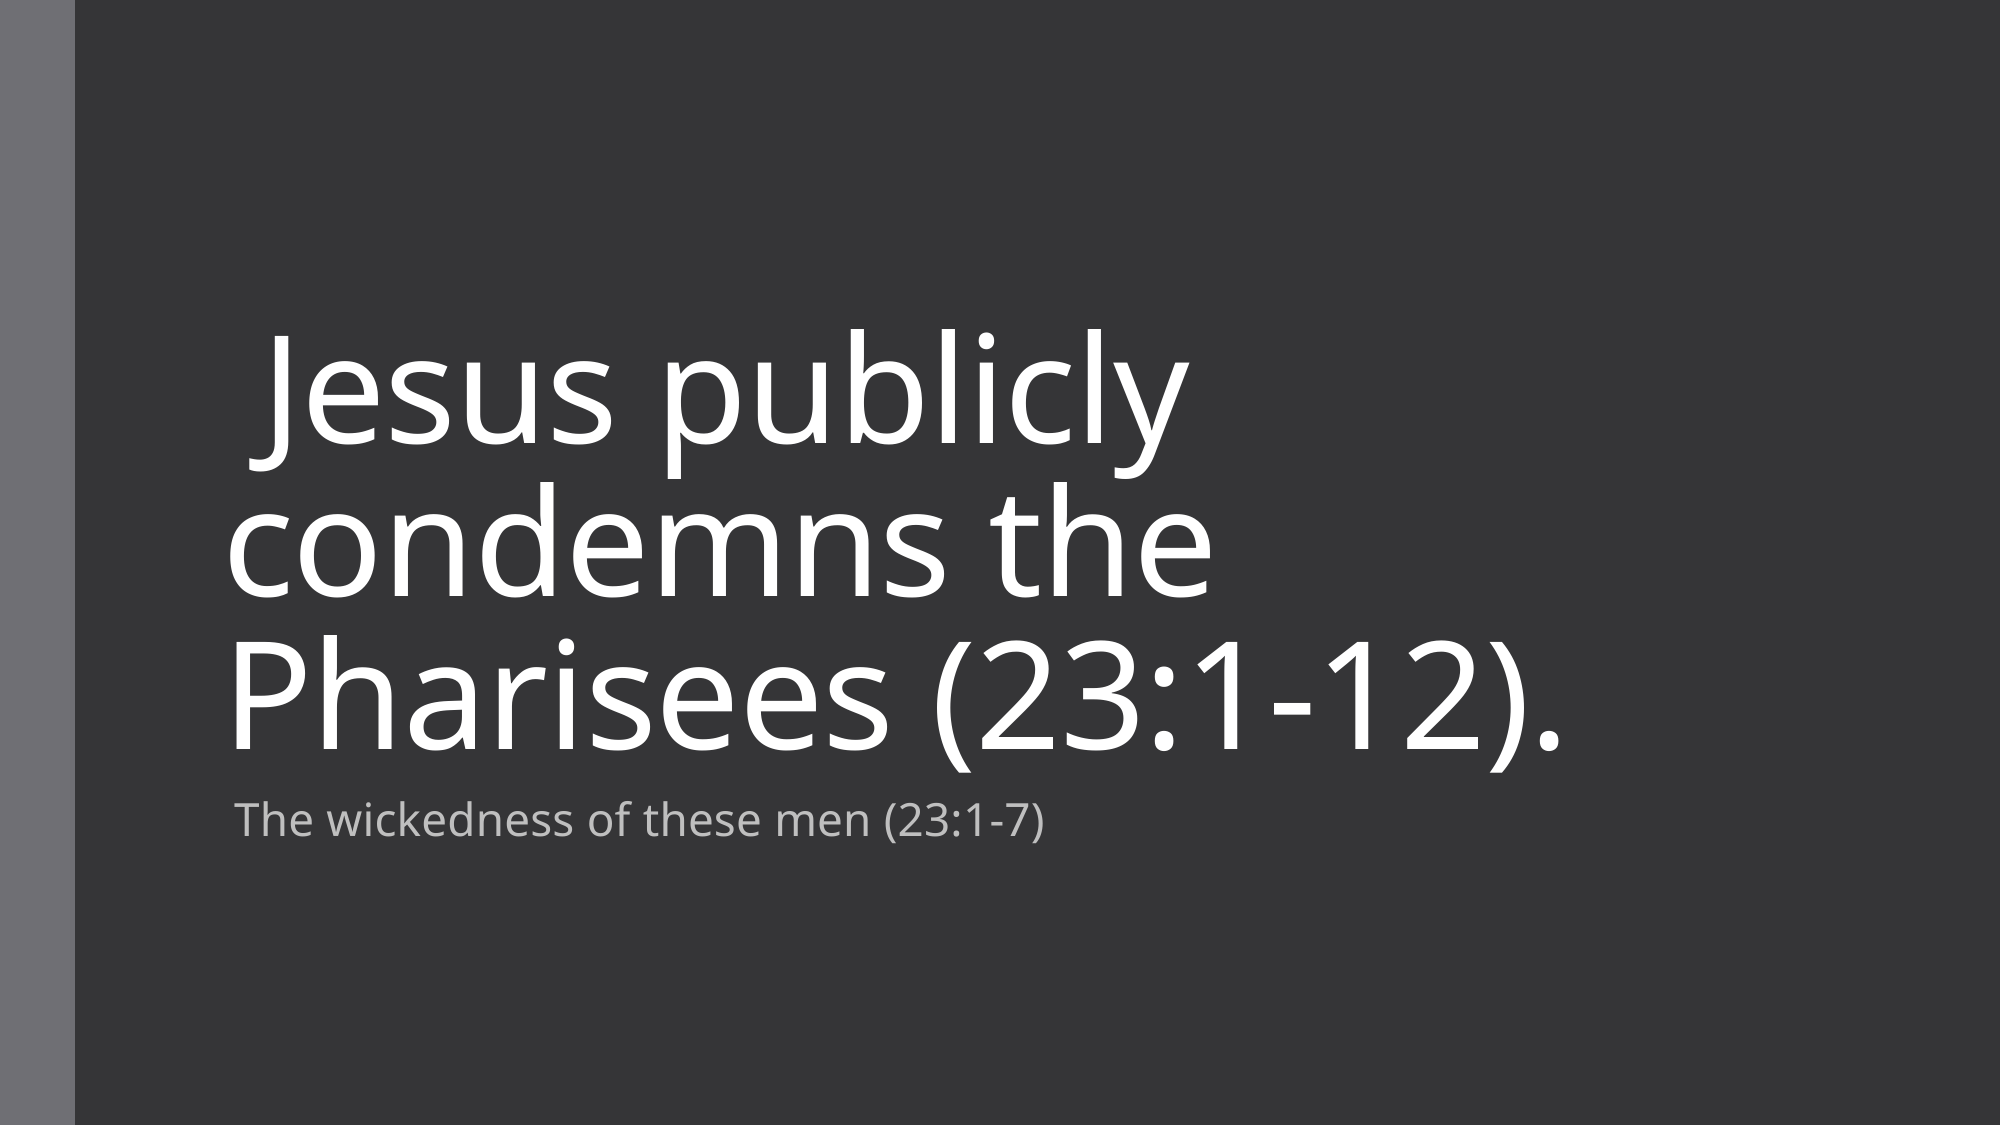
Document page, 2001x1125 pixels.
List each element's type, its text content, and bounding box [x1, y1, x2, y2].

title Jesus publicly condemns the Pharisees (23:1-12). [206, 124, 1752, 787]
subtitle The wickedness of these men (23:1-7) [206, 787, 1752, 1066]
